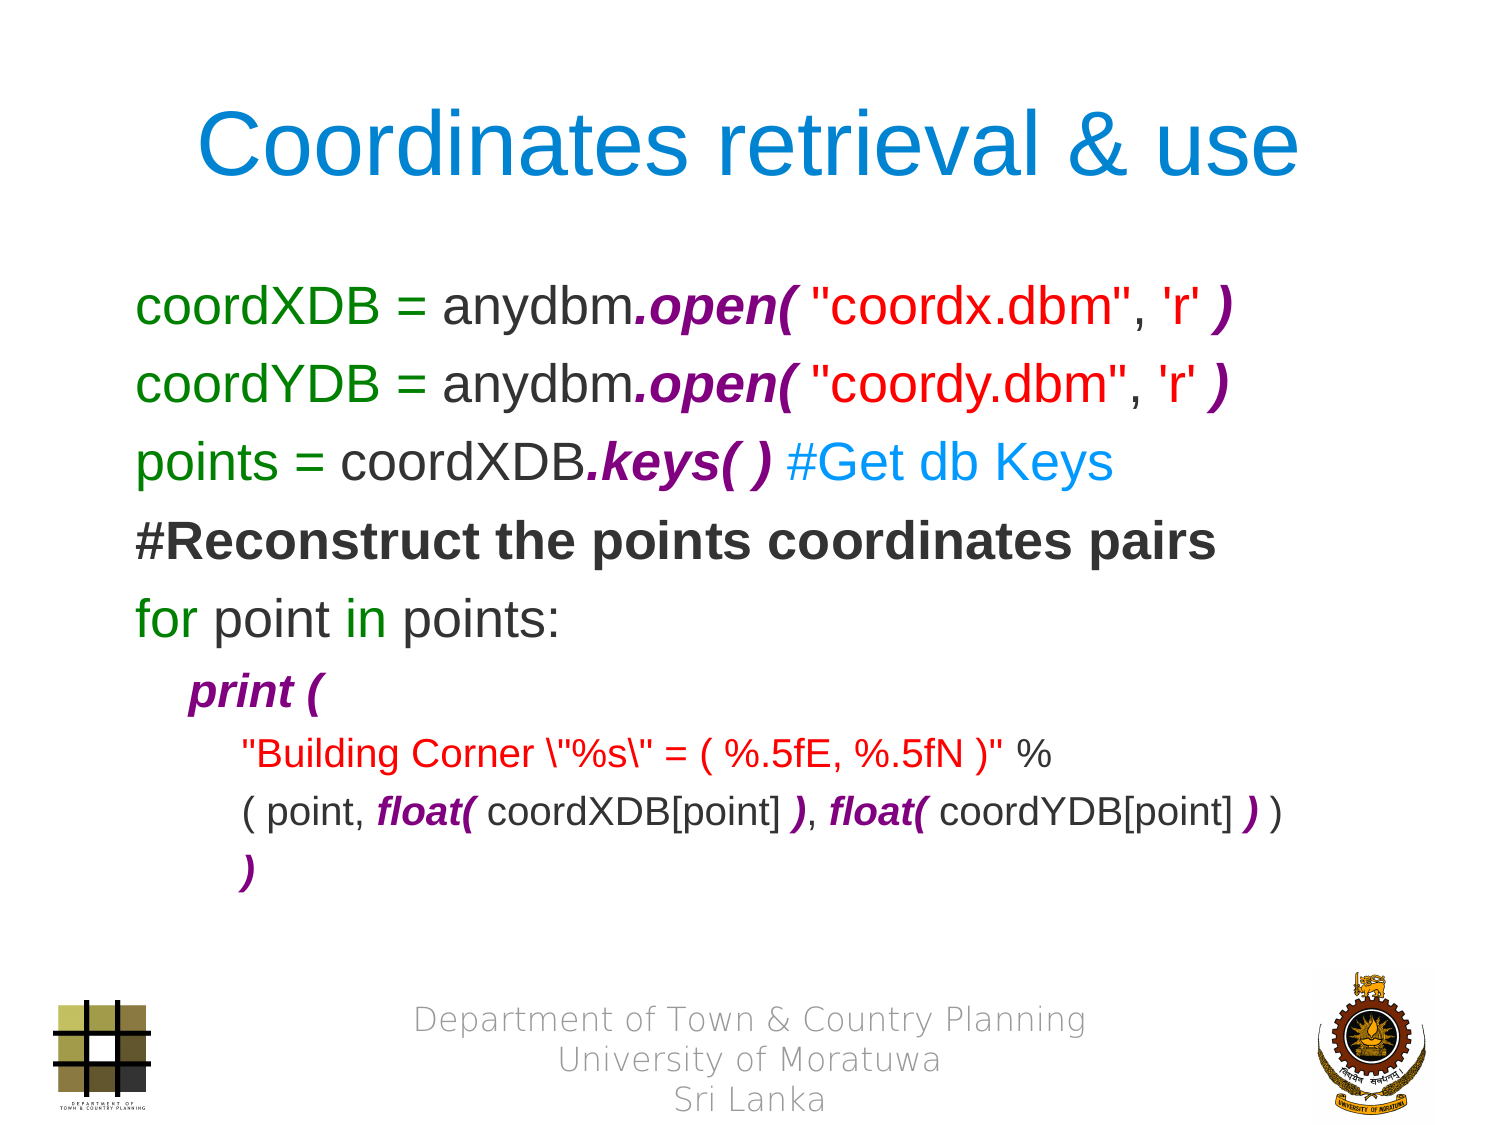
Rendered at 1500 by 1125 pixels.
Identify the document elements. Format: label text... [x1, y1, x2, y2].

title Coordinates retrieval & use [75, 45, 1426, 233]
list coordXDB = anydbm.open( "coordx.dbm", 'r' ) coordYDB = anydbm.open( "coordy.dbm", 'r' ) points = coordXDB.keys( ) #Get db Keys #Reconstruct the points coordinates pairs for point in points: print ( "Building Corner \"%s\" = ( %.5fE, %.5fN )" % ( point, float( coordXDB[point] ), float( coordYDB[point] ) ) ) [75, 262, 1426, 916]
picture [53, 1000, 151, 1110]
picture [1312, 966, 1435, 1125]
